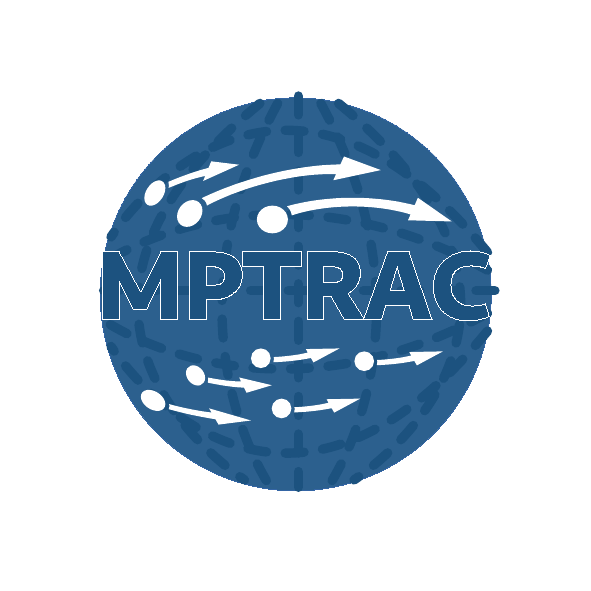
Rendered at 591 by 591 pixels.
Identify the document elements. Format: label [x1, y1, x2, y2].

text_box [100, 97, 492, 491]
